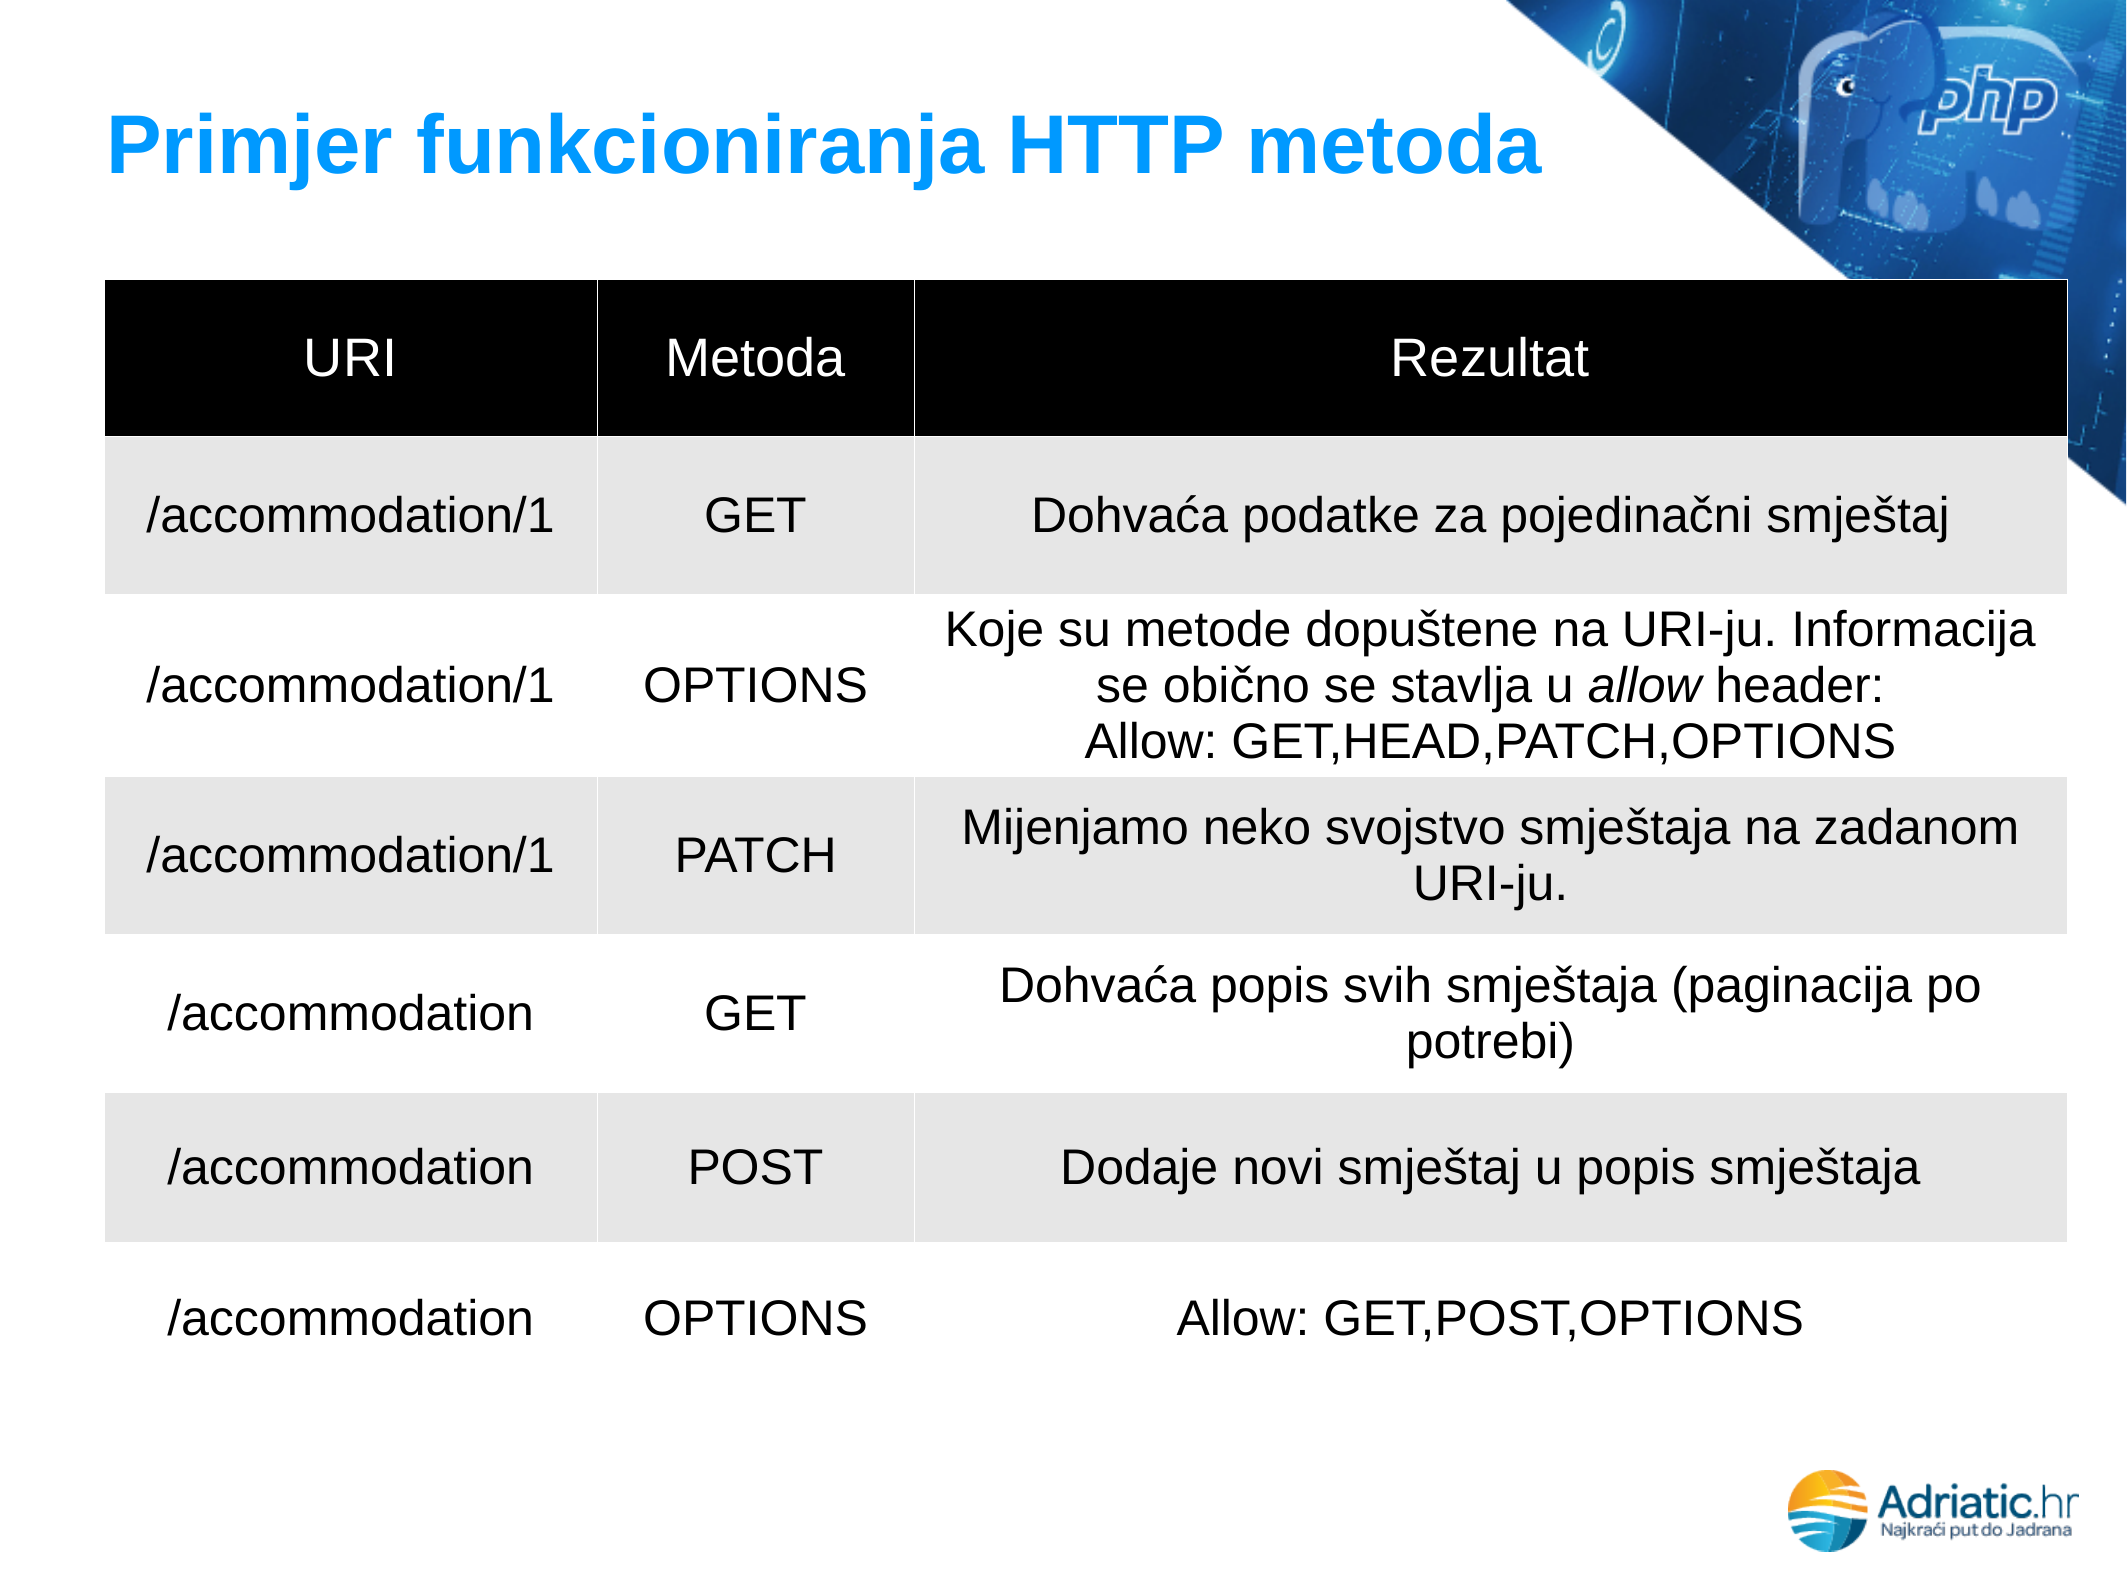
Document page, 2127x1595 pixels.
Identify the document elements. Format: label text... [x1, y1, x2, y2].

table_cell PATCH [598, 777, 914, 934]
table_header URI [105, 280, 597, 436]
table_cell /accommodation [105, 1243, 597, 1393]
table_cell /accommodation/1 [105, 595, 597, 776]
table_cell GET [598, 935, 914, 1092]
picture [1505, 0, 2127, 625]
table_cell Allow: GET,POST,OPTIONS [915, 1243, 2067, 1393]
table_header Rezultat [915, 280, 2067, 436]
table_cell Dodaje novi smještaj u popis smještaja [915, 1093, 2067, 1242]
table_cell OPTIONS [598, 595, 914, 776]
table_header Metoda [598, 280, 914, 436]
title Primjer funkcioniranja HTTP metoda [106, 70, 1630, 219]
table_cell /accommodation [105, 935, 597, 1092]
table_cell Dohvaća popis svih smještaja (paginacija po potrebi) [915, 935, 2067, 1092]
table_cell /accommodation/1 [105, 777, 597, 934]
table_cell Mijenjamo neko svojstvo smještaja na zadanom URI-ju. [915, 777, 2067, 934]
table_cell /accommodation/1 [105, 437, 597, 594]
table_cell GET [598, 437, 914, 594]
table_cell /accommodation [105, 1093, 597, 1242]
picture [1788, 1470, 2079, 1552]
table_cell Dohvaća podatke za pojedinačni smještaj [915, 437, 2067, 594]
table_cell Koje su metode dopuštene na URI-ju. Informacija se obično se stavlja u allow header: Allow: GET,HEAD,PATCH,OPTIONS [915, 595, 2067, 776]
table_cell POST [598, 1093, 914, 1242]
table_cell OPTIONS [598, 1243, 914, 1393]
